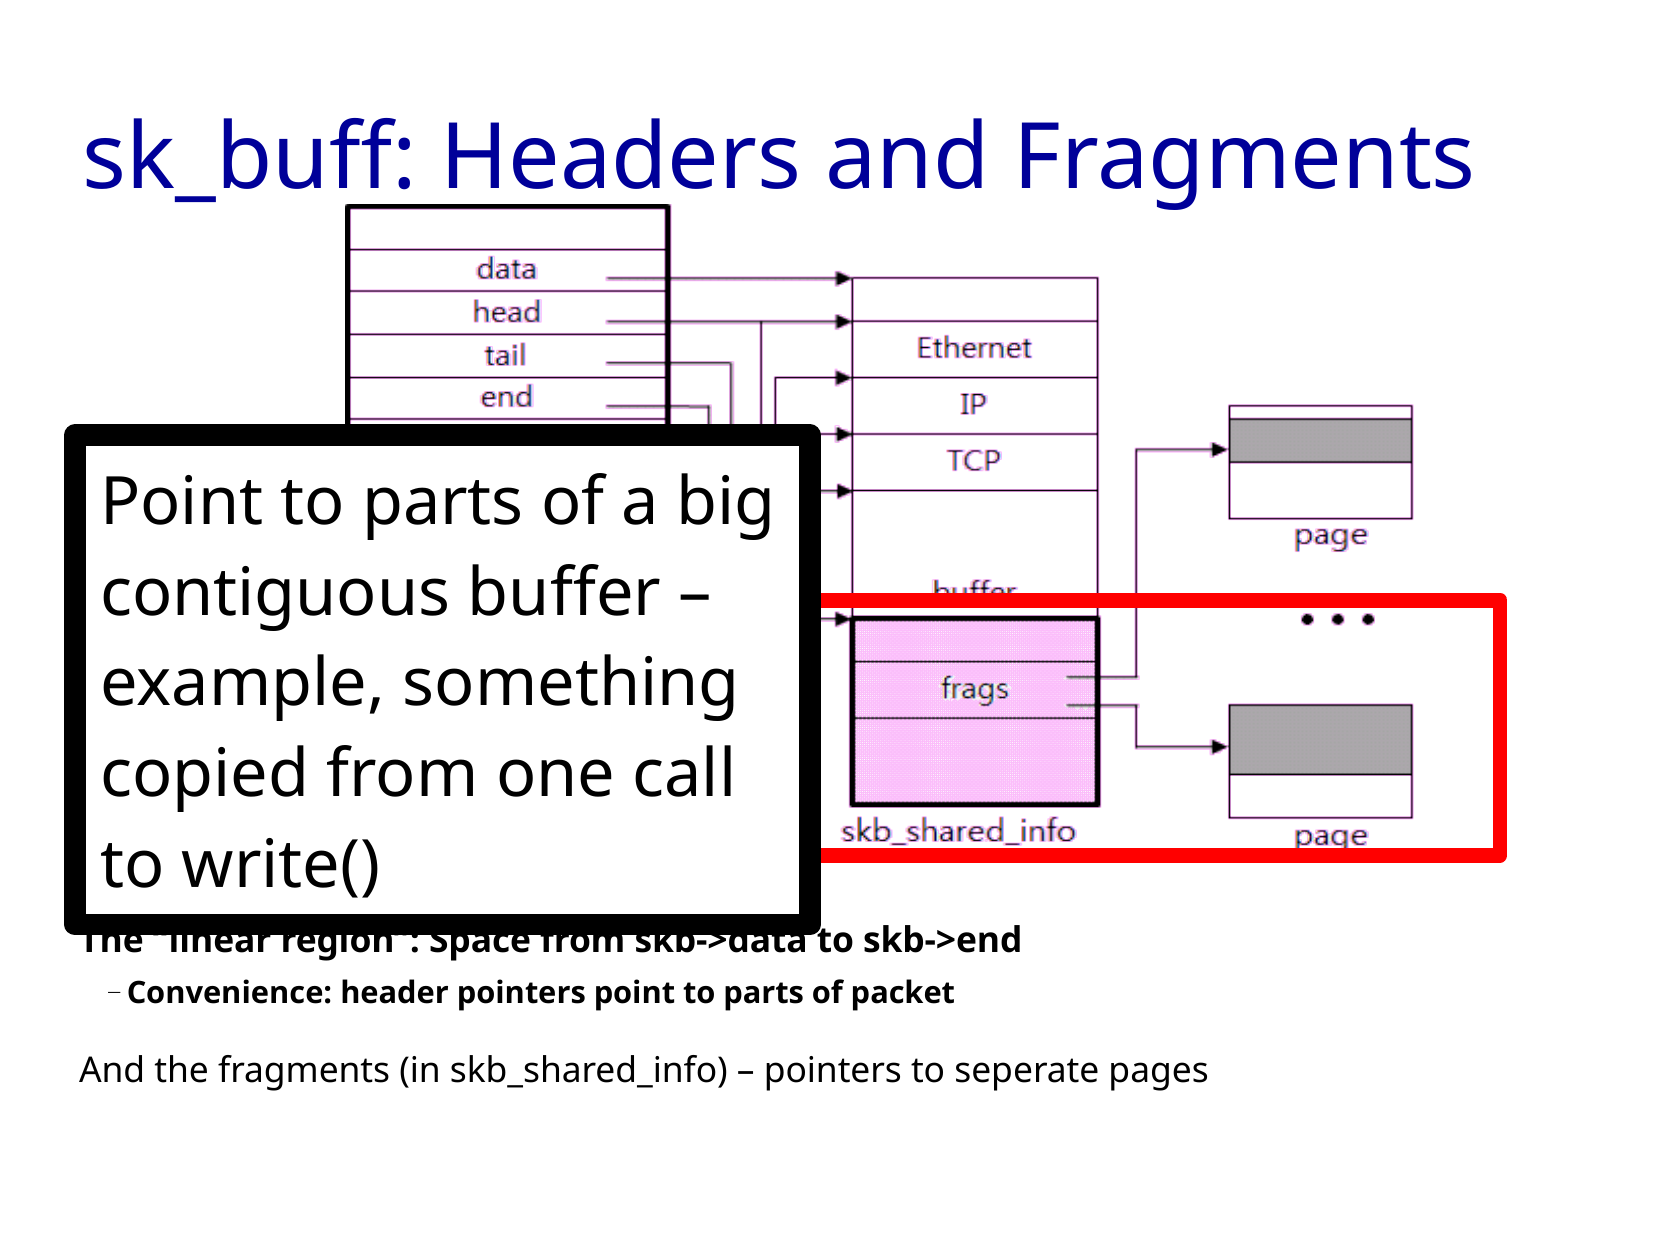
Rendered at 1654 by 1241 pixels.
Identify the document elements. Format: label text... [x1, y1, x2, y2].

title sk_buff: Headers and Fragments [82, 49, 1571, 257]
picture [345, 204, 1456, 593]
list The “linear region”: Space from skb->data to skb->end Convenience: header pointers point to parts of packet And the fragments (in skb_shared_info) – pointers to seperate pages [60, 915, 1571, 1096]
picture [821, 608, 1456, 848]
picture [821, 863, 1456, 871]
text_box Point to parts of a big contiguous buffer – example, something copied from one call to write() [75, 435, 811, 840]
